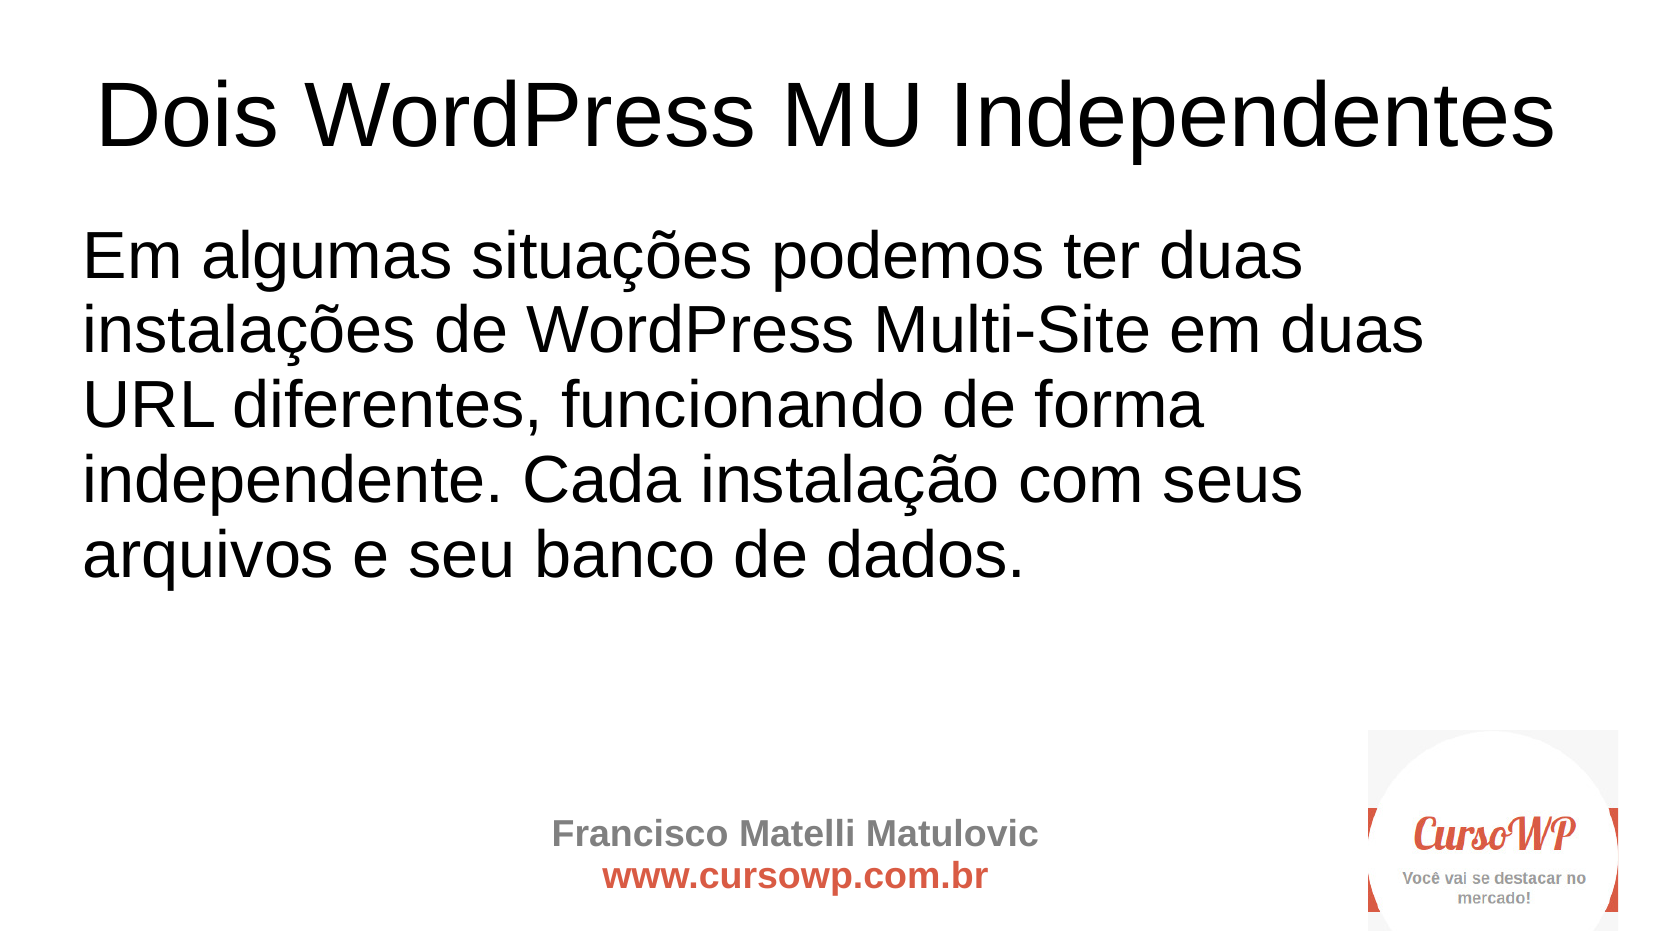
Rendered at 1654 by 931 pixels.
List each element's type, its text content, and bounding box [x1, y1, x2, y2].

picture [1368, 730, 1619, 931]
list Em algumas situações podemos ter duas instalações de WordPress Multi-Site em duas URL diferentes, funcionando de forma independente. Cada instalação com seus arquivos e seu banco de dados. [82, 217, 1571, 758]
title Dois WordPress MU Independentes [82, 37, 1571, 193]
